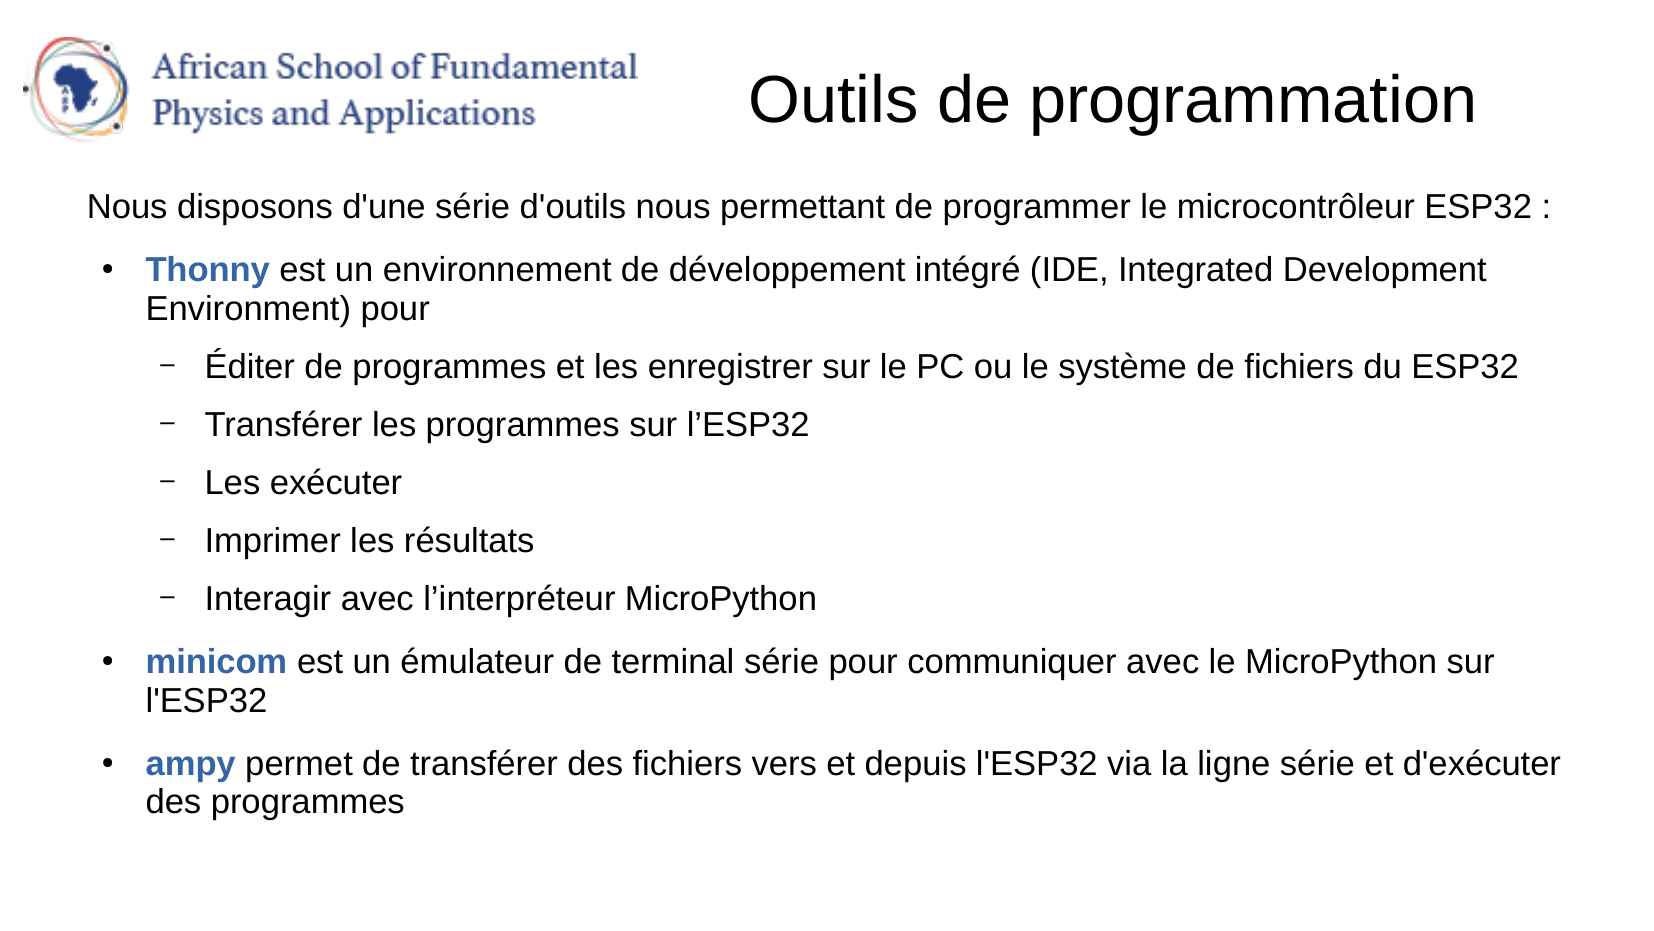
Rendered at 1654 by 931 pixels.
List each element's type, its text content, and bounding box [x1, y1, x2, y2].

list Nous disposons d'une série d'outils nous permettant de programmer le microcontrôleur ESP32 : Thonny est un environnement de développement intégré (IDE, Integrated Development Environment) pour Éditer de programmes et les enregistrer sur le PC ou le système de fichiers du ESP32 Transférer les programmes sur l’ESP32 Les exécuter Imprimer les résultats Interagir avec l’interpréteur MicroPython minicom est un émulateur de terminal série pour communiquer avec le MicroPython sur l'ESP32 ampy permet de transférer des fichiers vers et depuis l'ESP32 via la ligne série et d'exécuter des programmes [86, 187, 1576, 826]
picture [23, 37, 635, 142]
title Outils de programmation [635, 21, 1610, 177]
